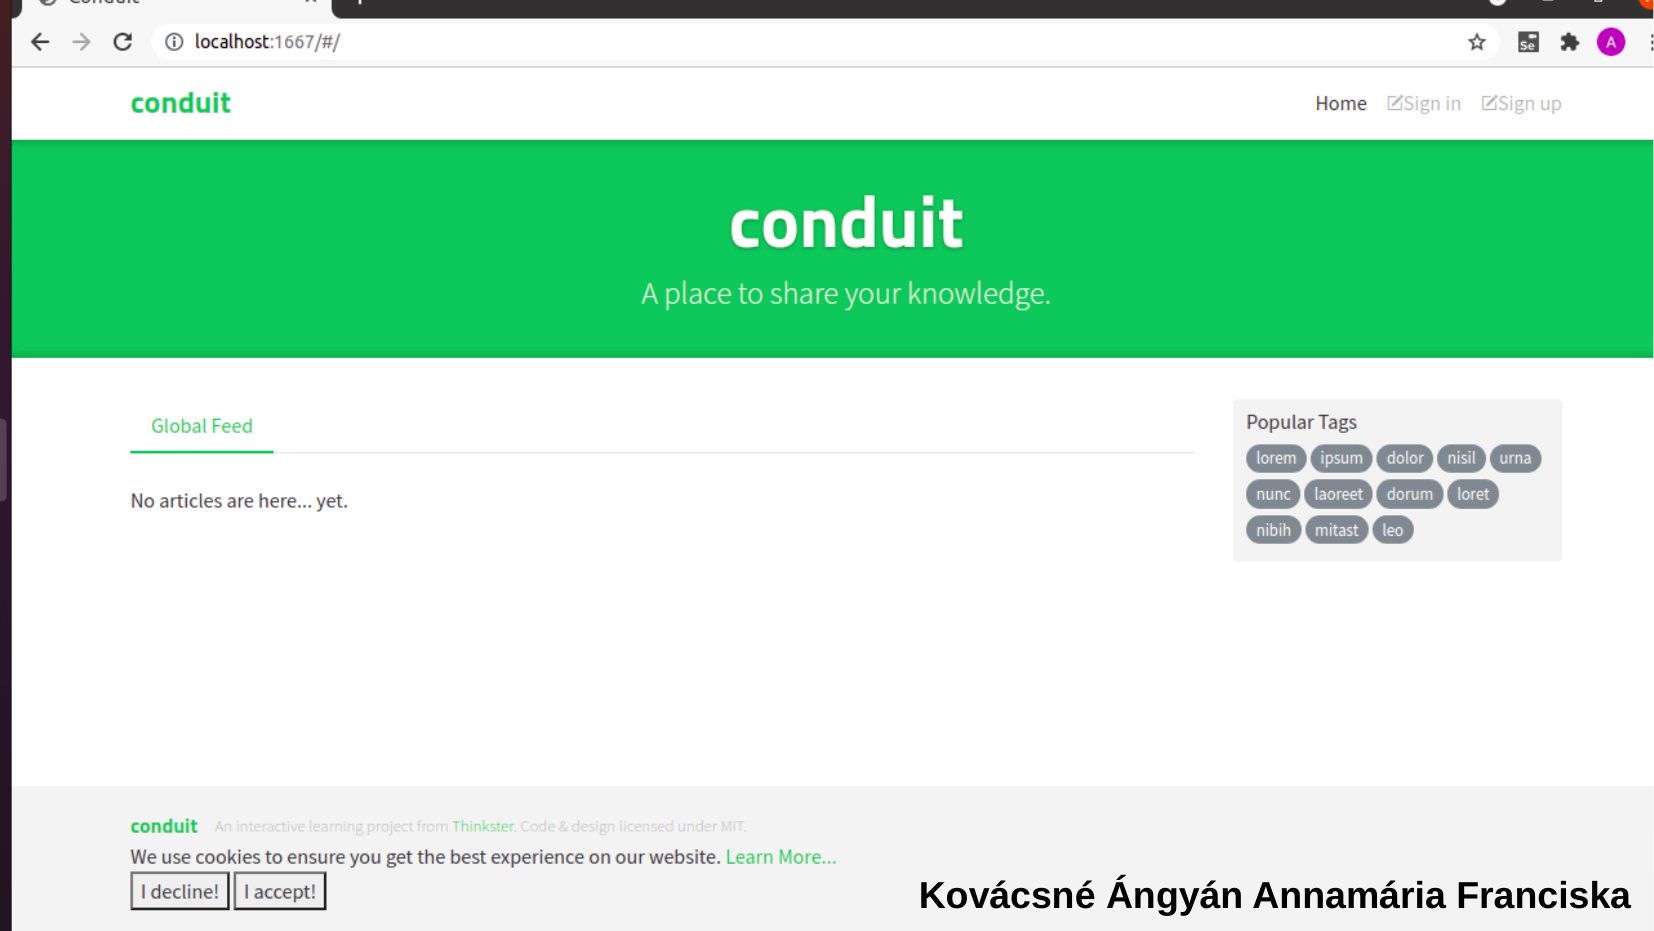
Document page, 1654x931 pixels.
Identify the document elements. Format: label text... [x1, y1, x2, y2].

text_box Kovácsné Ángyán Annamária Franciska [900, 867, 1651, 931]
picture [0, 0, 1654, 931]
